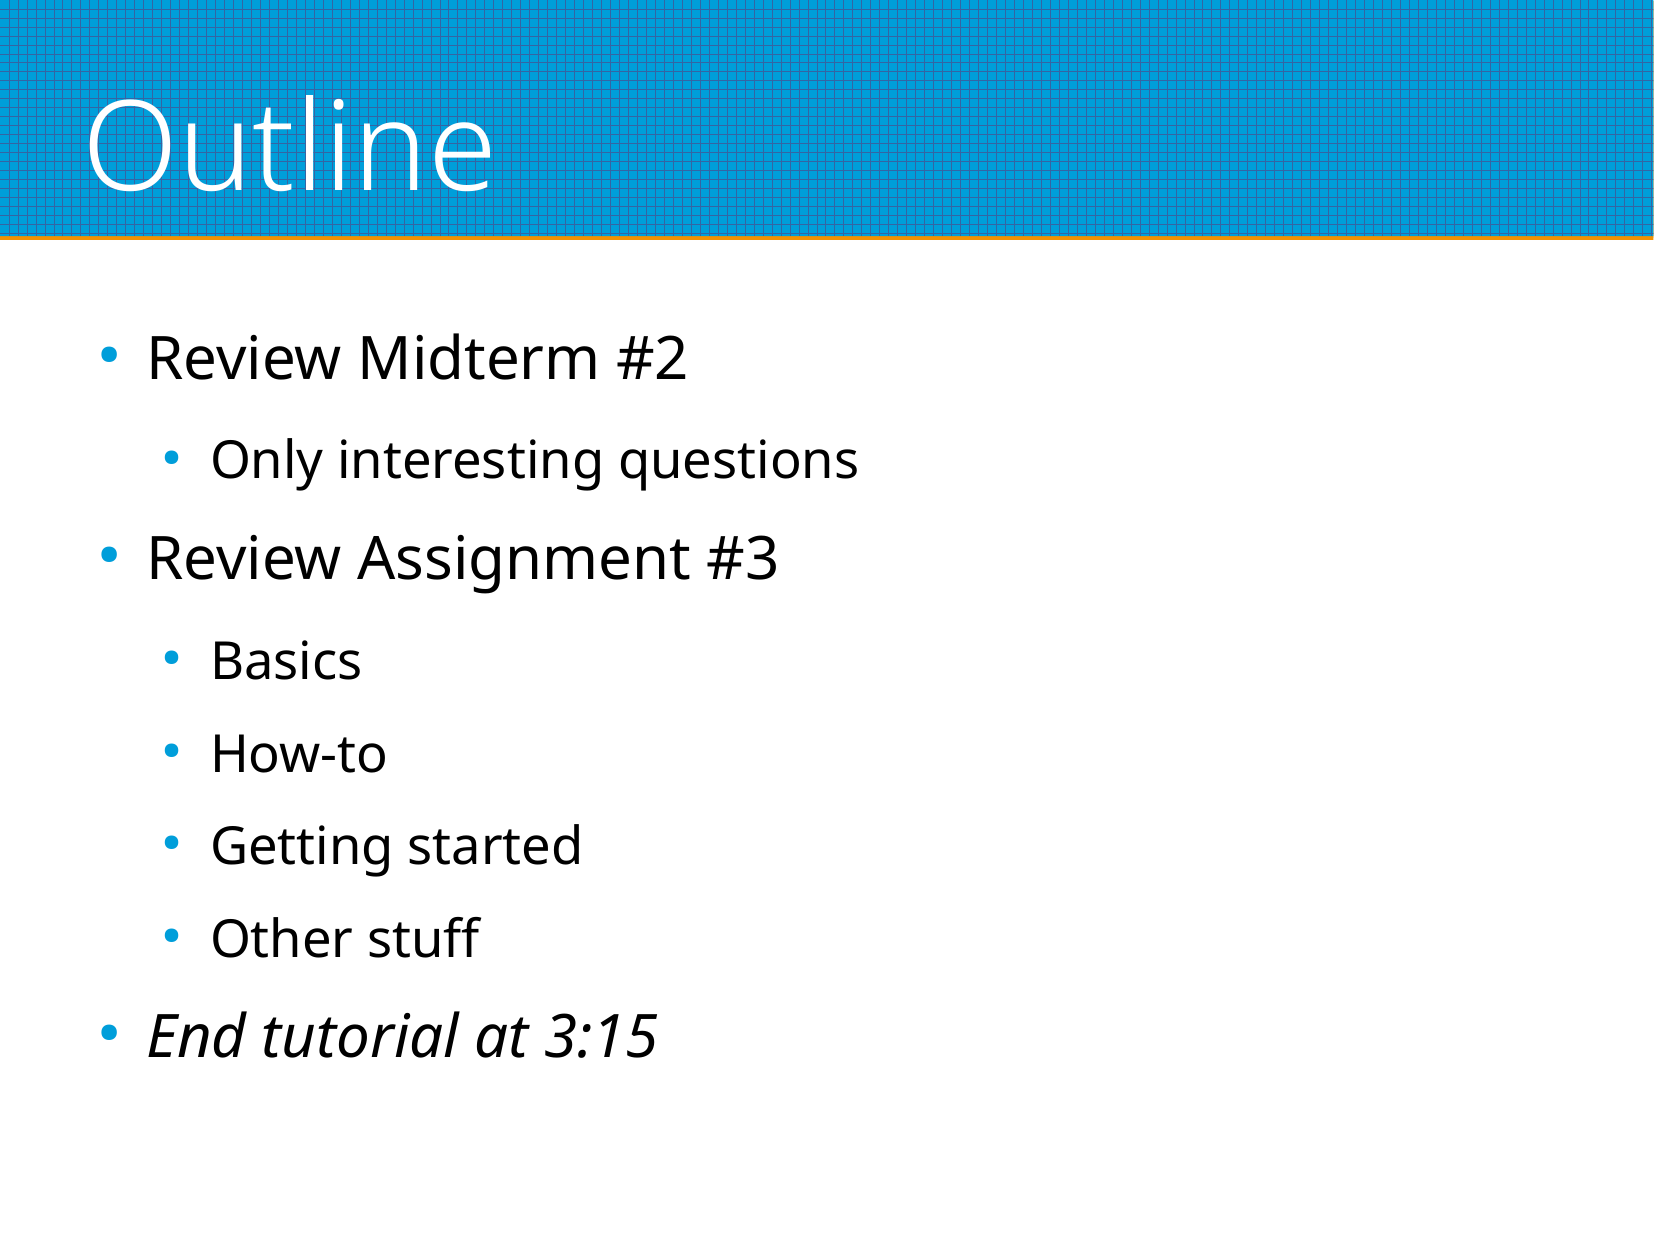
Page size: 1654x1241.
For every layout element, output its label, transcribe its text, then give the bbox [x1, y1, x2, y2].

title Outline [82, 19, 1571, 227]
list Review Midterm #2 Only interesting questions Review Assignment #3 Basics How-to Getting started Other stuff End tutorial at 3:15 [82, 314, 1563, 1081]
